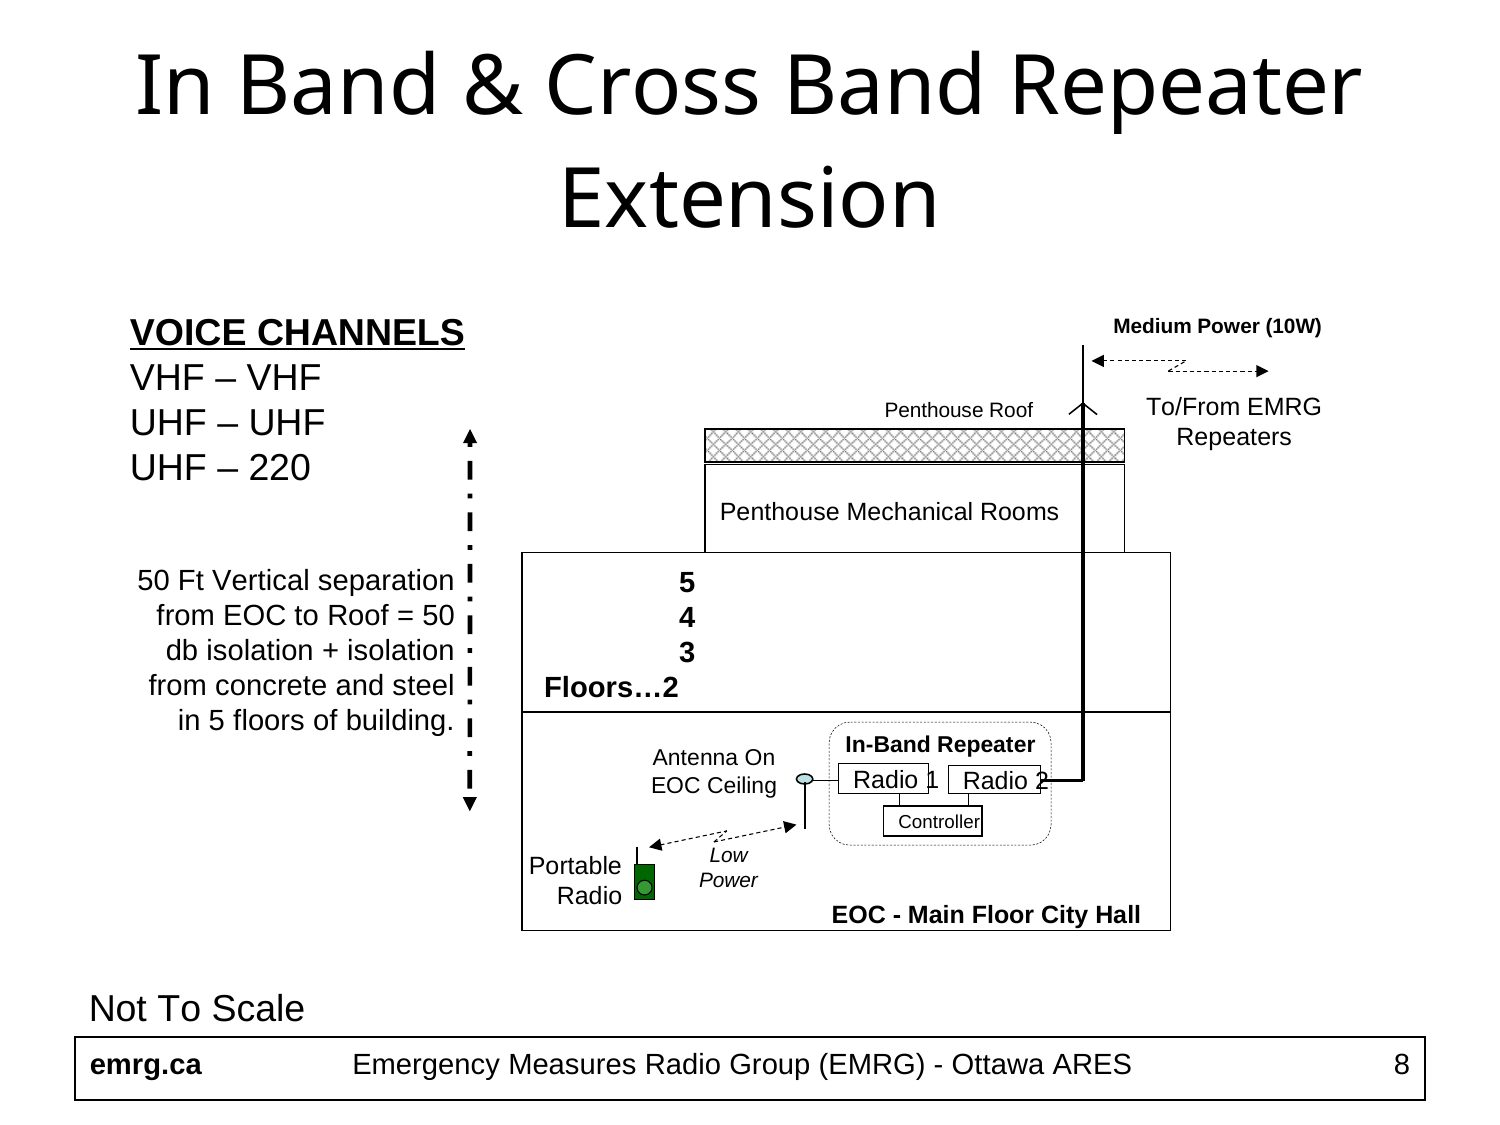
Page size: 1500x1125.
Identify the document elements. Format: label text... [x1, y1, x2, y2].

text_box VOICE CHANNELS VHF – VHF UHF – UHF UHF – 220 [115, 300, 481, 497]
text_box Radio 1 [838, 766, 929, 794]
text_box Penthouse Roof [869, 389, 1049, 430]
text_box Low Power [681, 834, 776, 900]
text_box Medium Power (10W) [1098, 304, 1337, 346]
text_box To/From EMRG Repeaters [1130, 382, 1339, 459]
text_box Portable Radio [506, 841, 638, 918]
text_box Controller [883, 805, 983, 836]
text_box [704, 428, 1081, 462]
text_box EOC - Main Floor City Hall [805, 890, 1169, 937]
text_box Not To Scale [74, 976, 321, 1038]
text_box <number> [1246, 1037, 1426, 1103]
text_box Emergency Measures Radio Group (EMRG) - Ottawa ARES [247, 1037, 1238, 1103]
text_box Radio 2 [948, 766, 1041, 794]
text_box Penthouse Mechanical Rooms [705, 487, 1075, 533]
text_box [1085, 428, 1125, 462]
text_box [638, 864, 655, 900]
text_box 5 4 3 Floors…2 [527, 555, 711, 746]
text_box Antenna On EOC Ceiling [618, 735, 810, 806]
title In Band & Cross Band Repeater Extension [75, 31, 1426, 247]
text_box In-Band Repeater [830, 722, 1052, 766]
text_box 50 Ft Vertical separation from EOC to Roof = 50 db isolation + isolation from concrete and steel in 5 floors of building. [113, 553, 470, 744]
